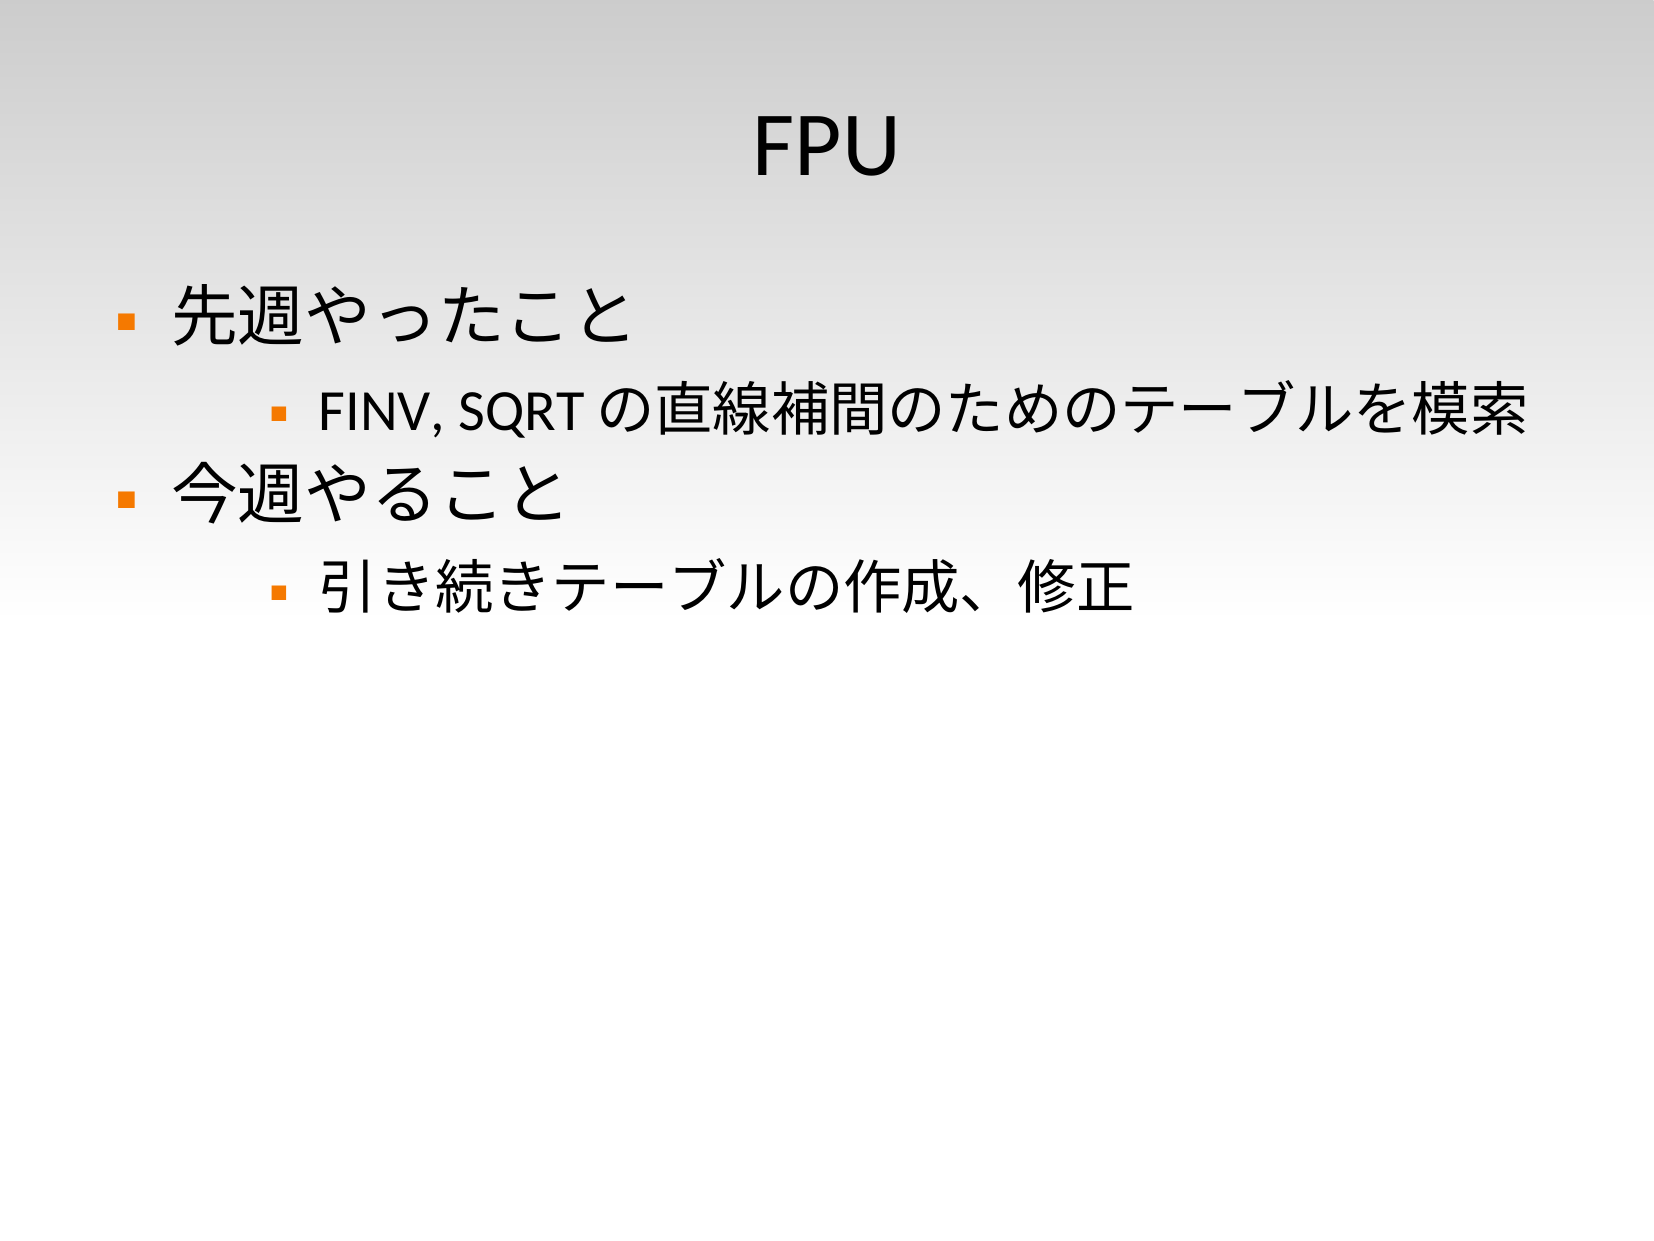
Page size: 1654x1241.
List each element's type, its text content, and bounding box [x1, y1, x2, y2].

list 先週やったこと FINV, SQRTの直線補間のためのテーブルを模索 今週やること 引き続きテーブルの作成、修正 [82, 290, 1571, 1109]
title FPU [82, 49, 1571, 257]
